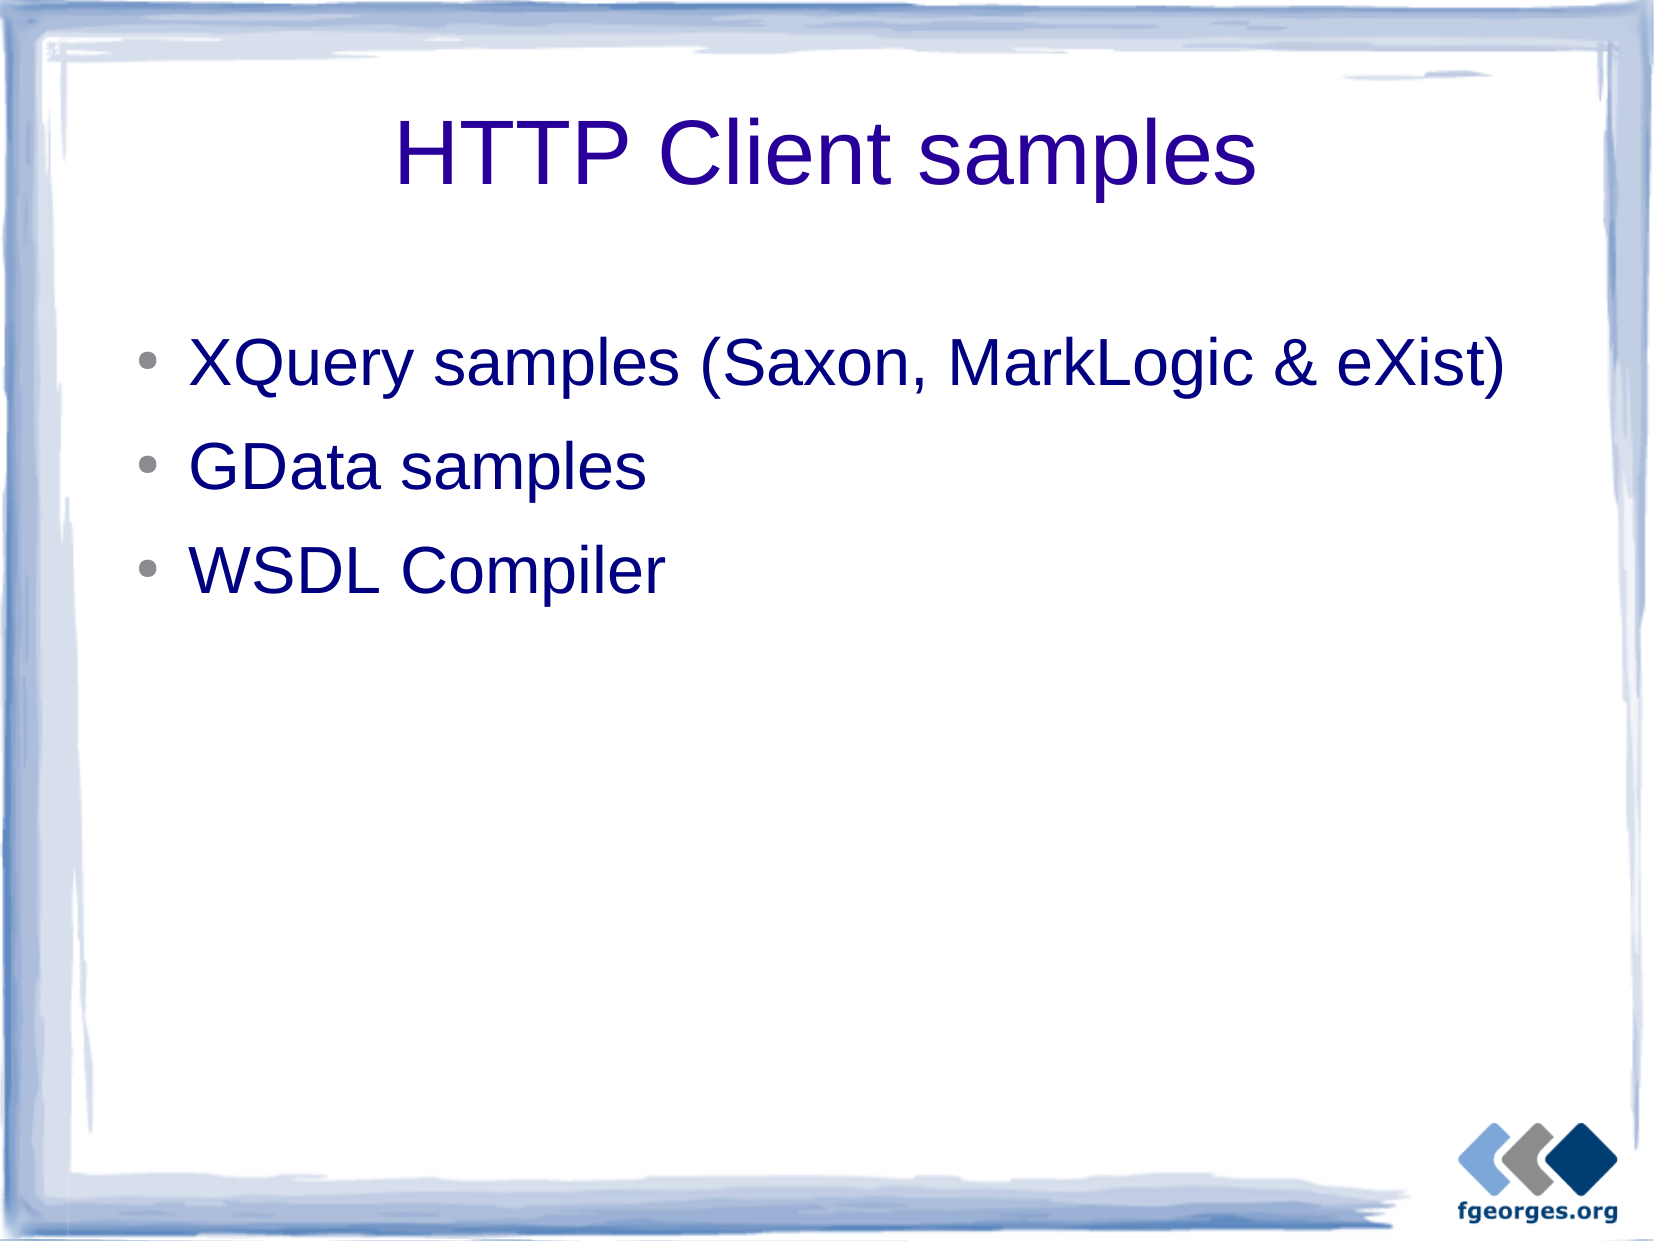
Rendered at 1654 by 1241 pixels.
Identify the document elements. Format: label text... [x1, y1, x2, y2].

title HTTP Client samples [82, 56, 1571, 250]
picture [0, 0, 1654, 1241]
list XQuery samples (Saxon, MarkLogic & eXist) GData samples WSDL Compiler [118, 324, 1571, 990]
